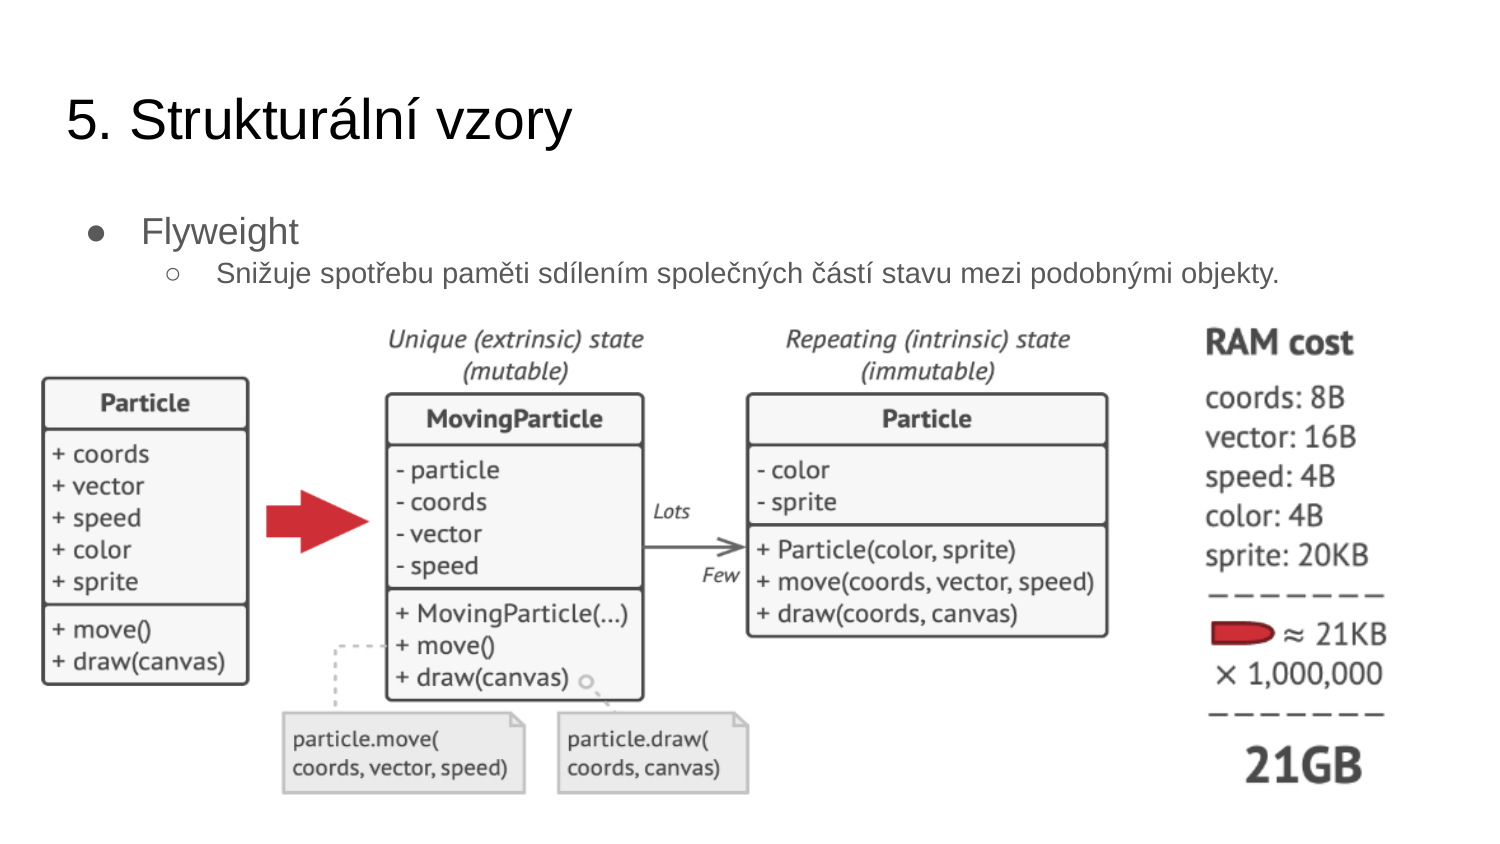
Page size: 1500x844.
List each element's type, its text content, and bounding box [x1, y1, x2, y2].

title 5. Strukturální vzory [51, 72, 1449, 167]
picture [1189, 315, 1403, 801]
list Flyweight Snižuje spotřebu paměti sdílením společných částí stavu mezi podobnými objekty. [51, 189, 1449, 750]
picture [35, 299, 1117, 817]
